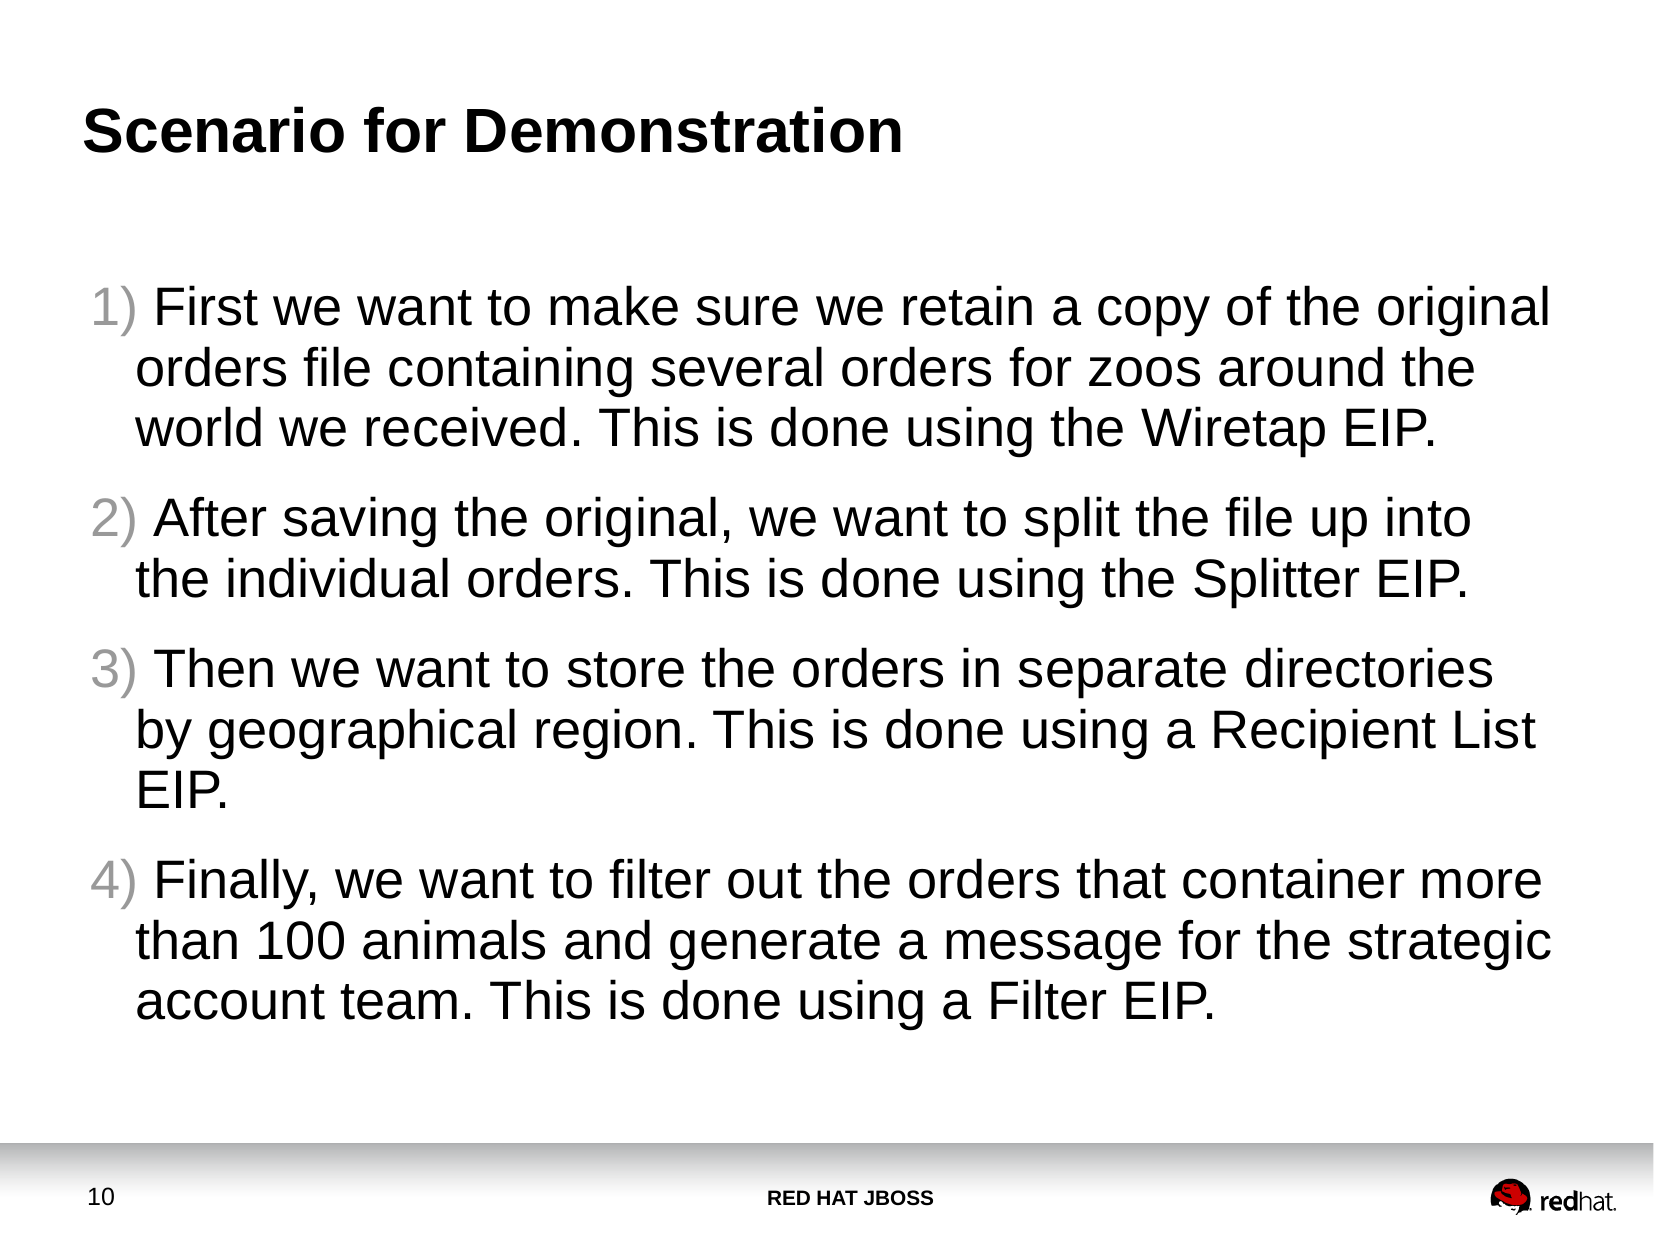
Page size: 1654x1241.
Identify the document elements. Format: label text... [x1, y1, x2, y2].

list First we want to make sure we retain a copy of the original orders file containing several orders for zoos around the world we received. This is done using the Wiretap EIP. After saving the original, we want to split the file up into the individual orders. This is done using the Splitter EIP. Then we want to store the orders in separate directories by geographical region. This is done using a Recipient List EIP. Finally, we want to filter out the orders that container more than 100 animals and generate a message for the strategic account team. This is done using a Filter EIP. [75, 210, 1564, 1032]
title Scenario for Demonstration [82, 37, 1571, 226]
picture [0, 1143, 1654, 1241]
